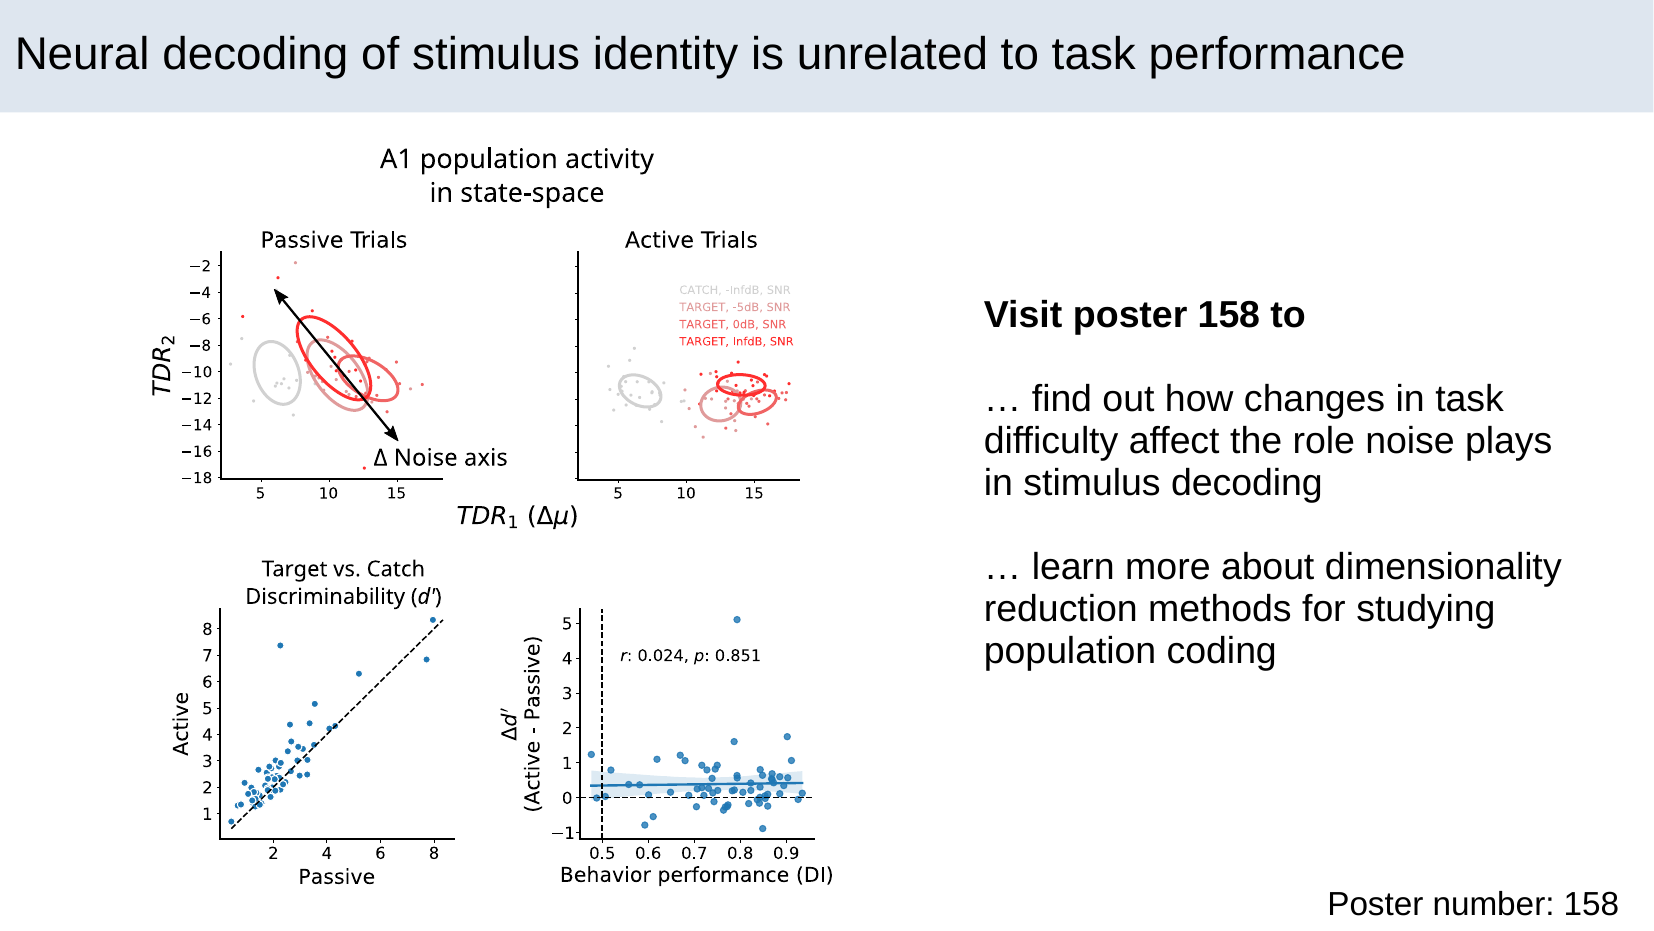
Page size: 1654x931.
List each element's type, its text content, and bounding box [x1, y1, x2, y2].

text_box Poster number: 158 [1312, 878, 1651, 931]
text_box Neural decoding of stimulus identity is unrelated to task performance [0, 20, 1491, 87]
picture [145, 138, 848, 895]
text_box [0, 0, 1654, 113]
text_box Visit poster 158 to … find out how changes in task difficulty affect the role noise plays in stimulus decoding … learn more about dimensionality reduction methods for studying population coding [969, 286, 1607, 847]
